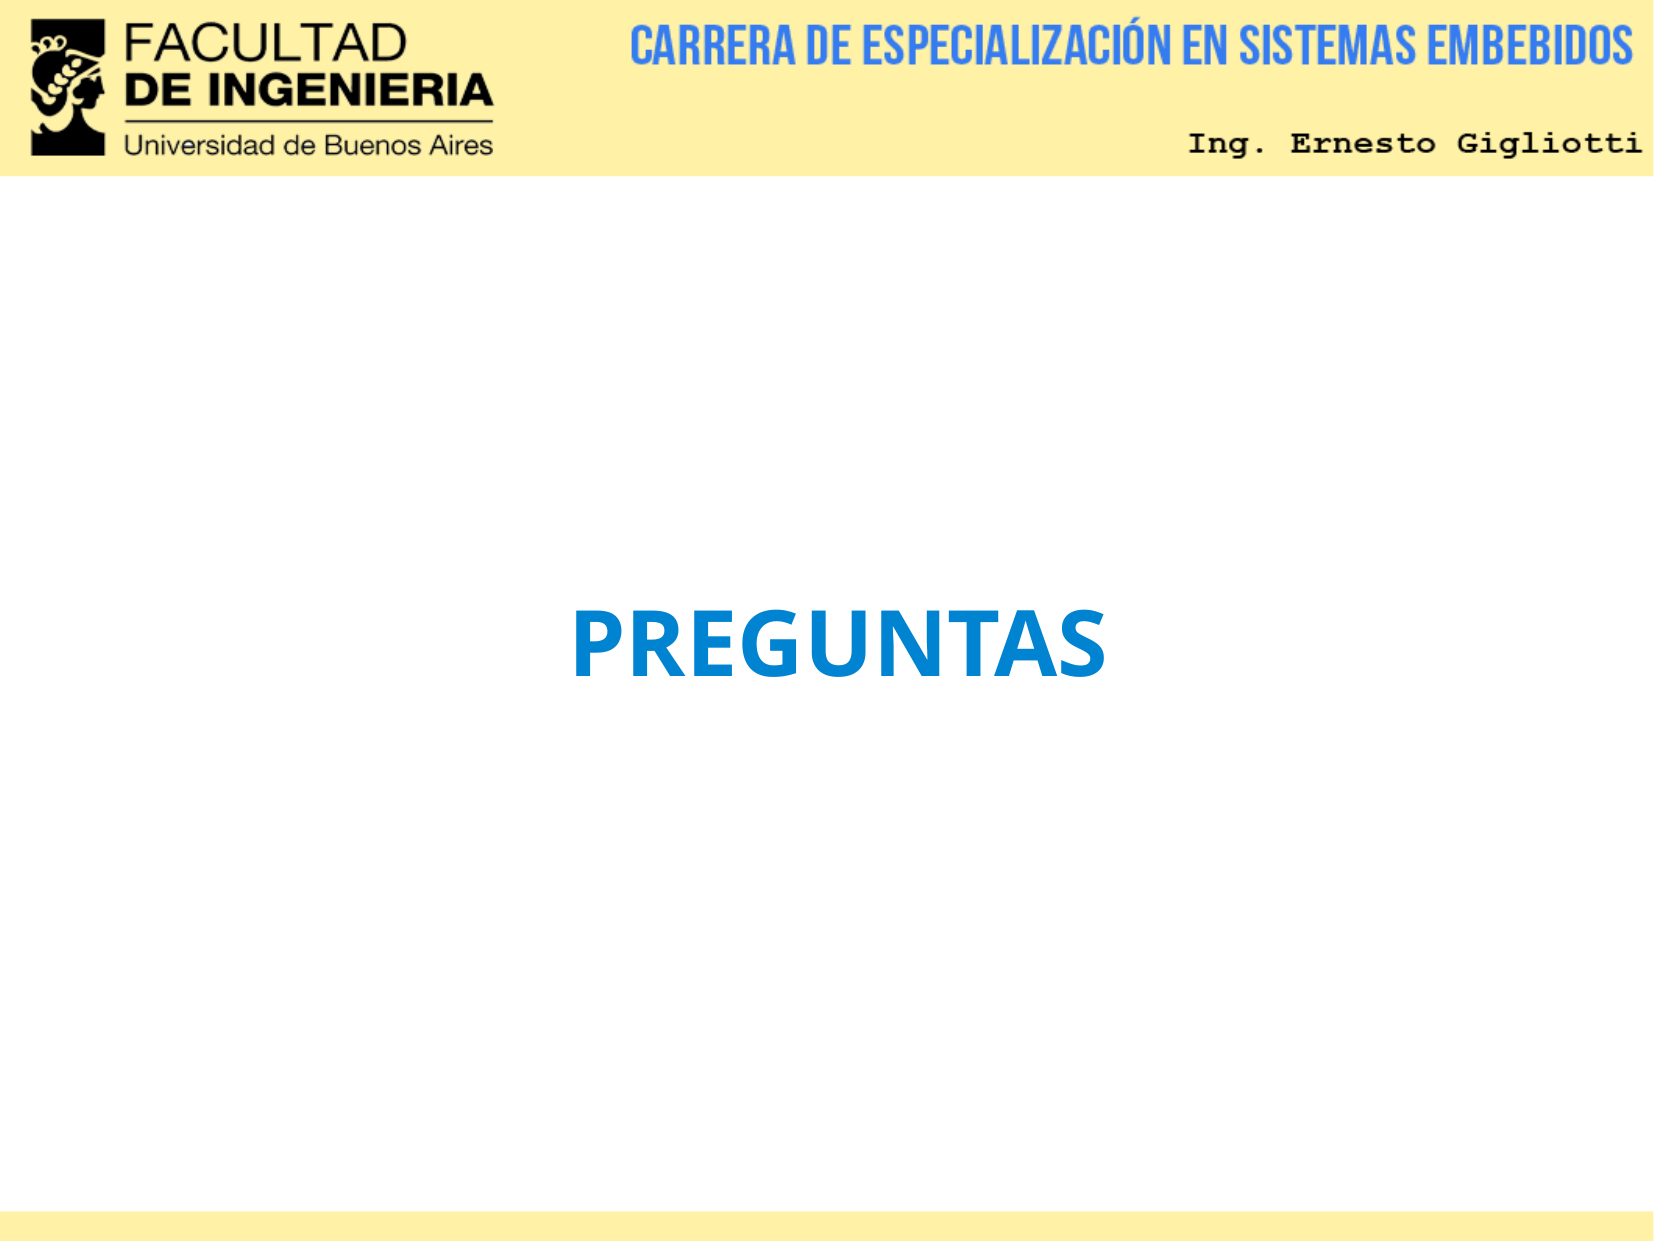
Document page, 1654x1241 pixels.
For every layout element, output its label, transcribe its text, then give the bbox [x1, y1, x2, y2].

title PREGUNTAS [94, 537, 1583, 745]
picture [0, 0, 1654, 1241]
